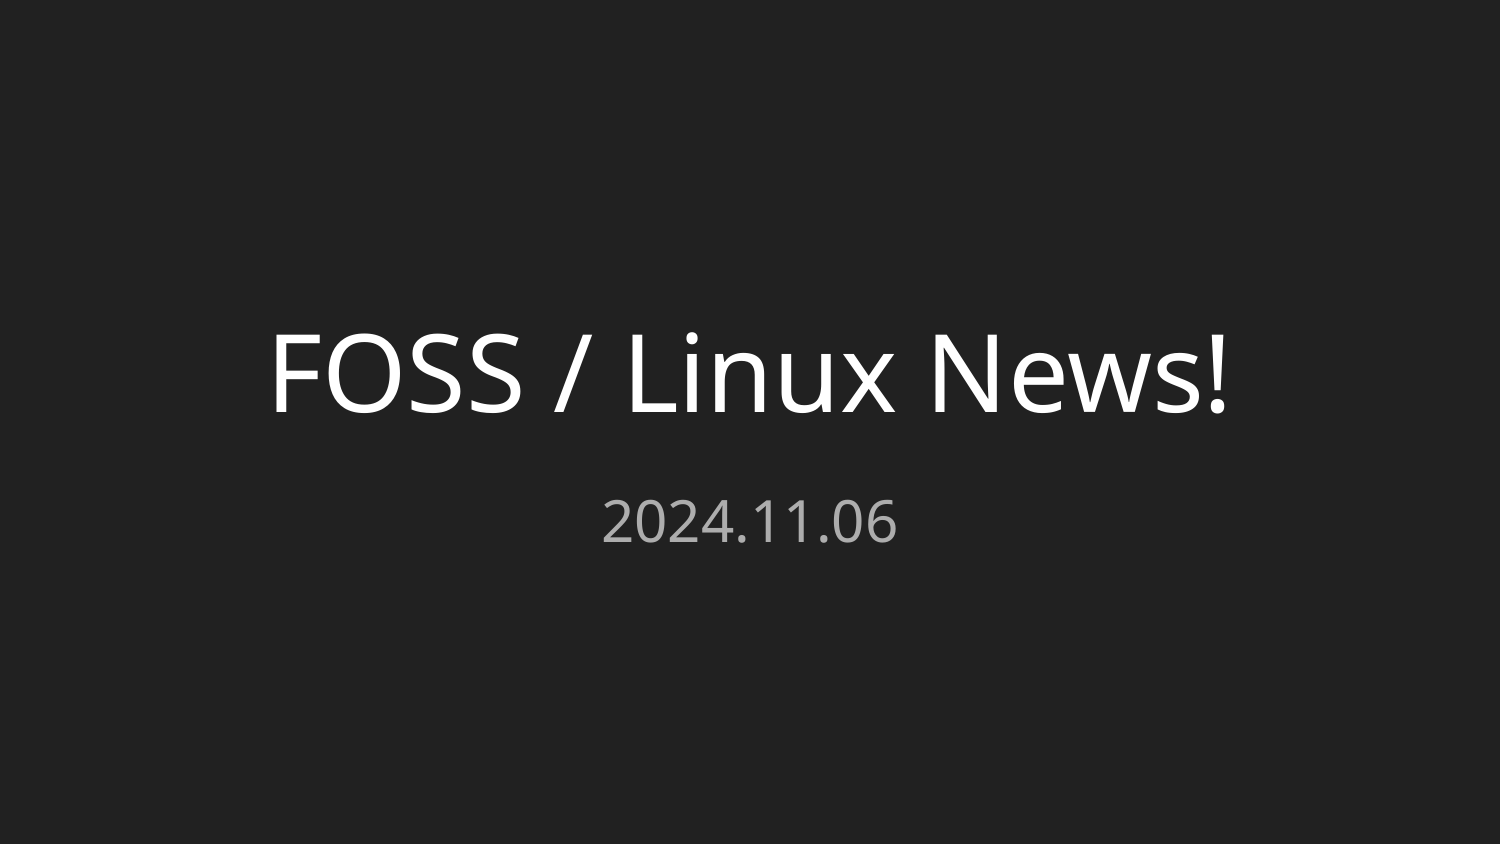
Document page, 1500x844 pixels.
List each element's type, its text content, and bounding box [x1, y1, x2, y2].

title FOSS / Linux News! [51, 122, 1449, 459]
subtitle 2024.11.06 [51, 464, 1449, 595]
